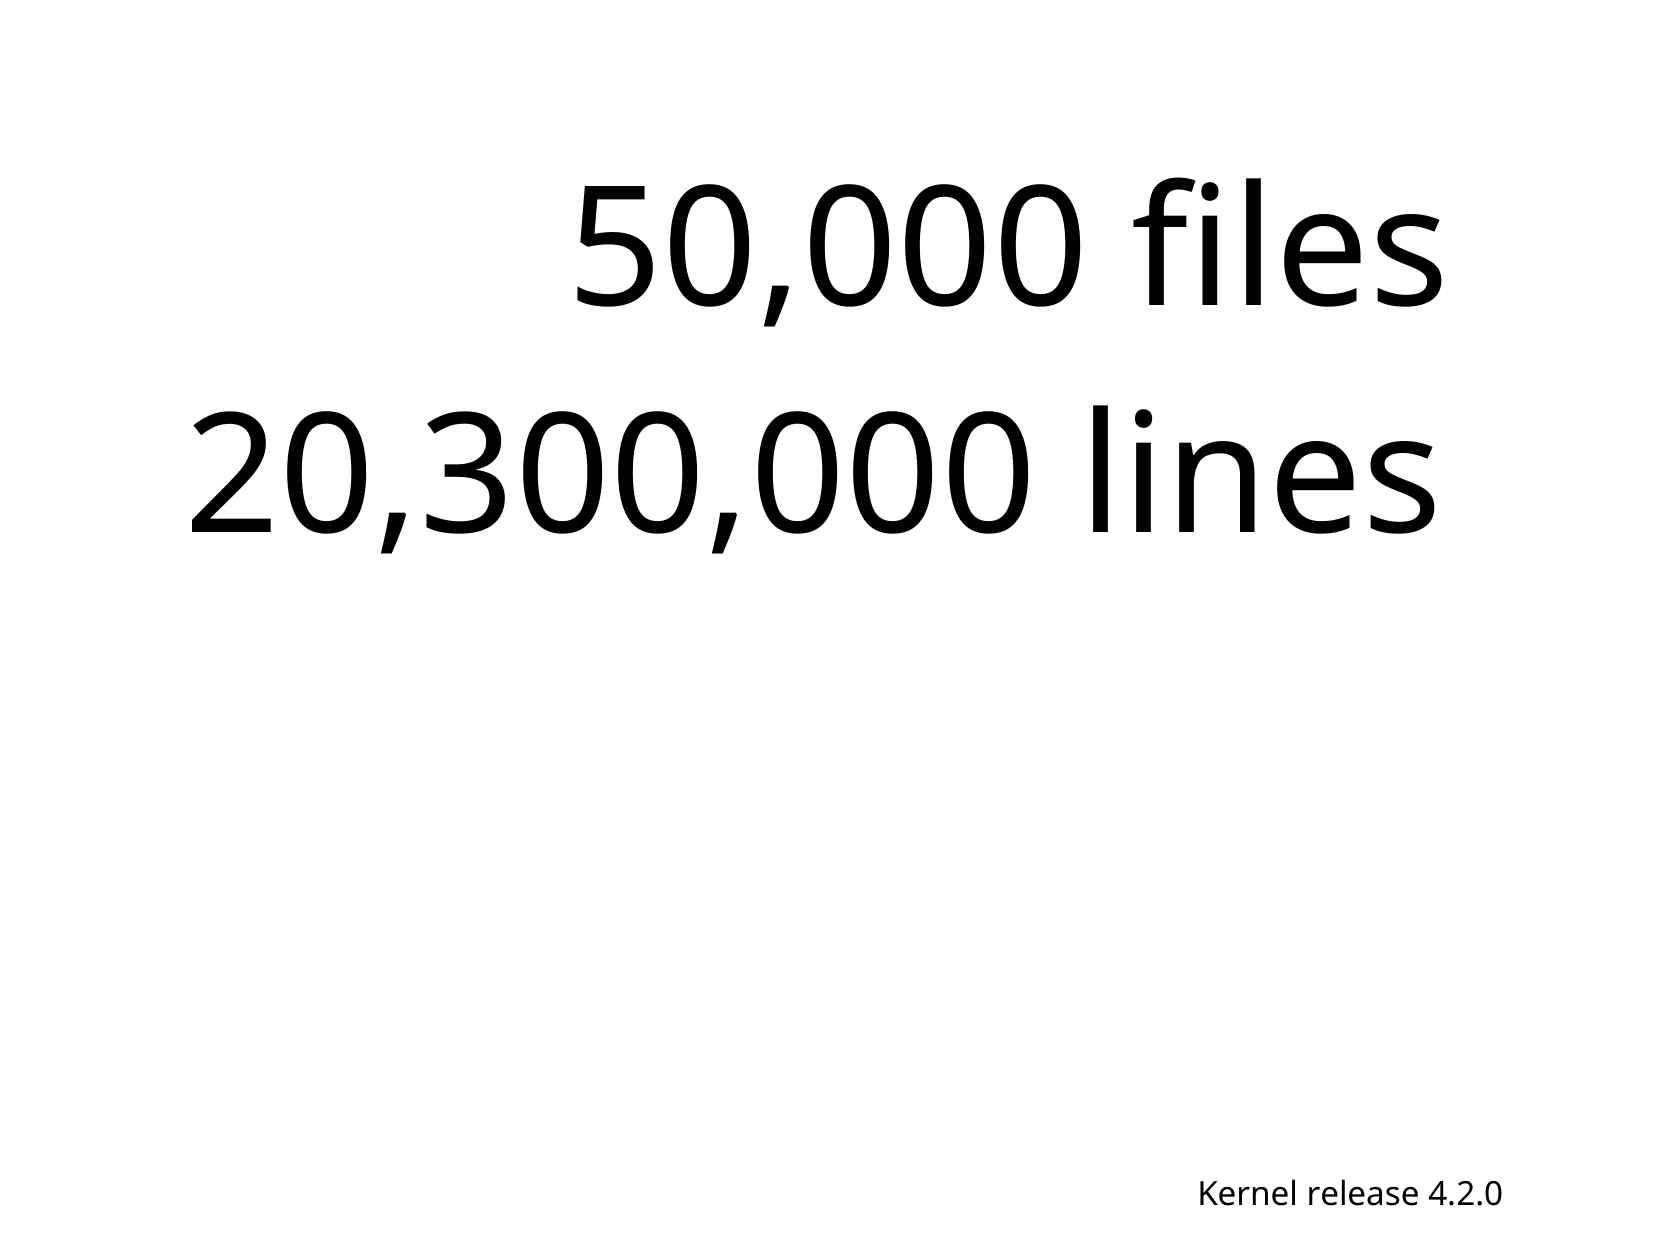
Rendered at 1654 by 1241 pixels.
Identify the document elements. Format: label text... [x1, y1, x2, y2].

text_box 50,000 files 20,300,000 lines [163, 120, 1538, 536]
text_box Kernel release 4.2.0 [1182, 1162, 1542, 1218]
